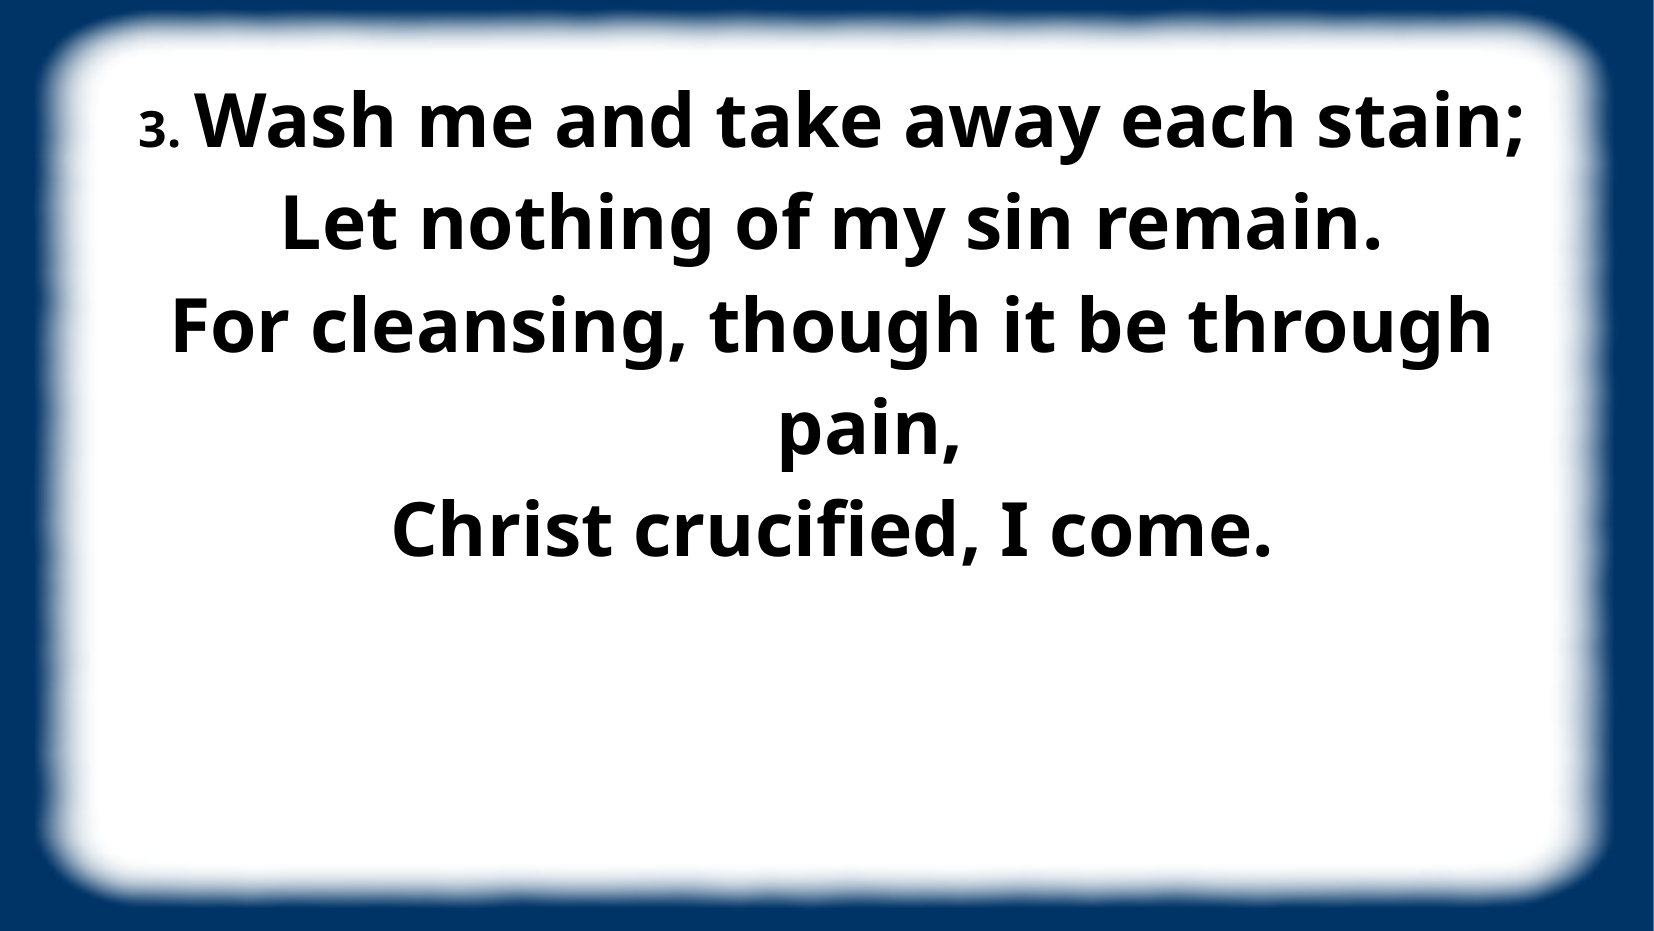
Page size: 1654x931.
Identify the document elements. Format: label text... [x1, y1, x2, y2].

text_box 3. Wash me and take away each stain; Let nothing of my sin remain. For cleansing, though it be through pain, Christ crucified, I come. [90, 60, 1576, 475]
picture [0, 0, 1654, 931]
